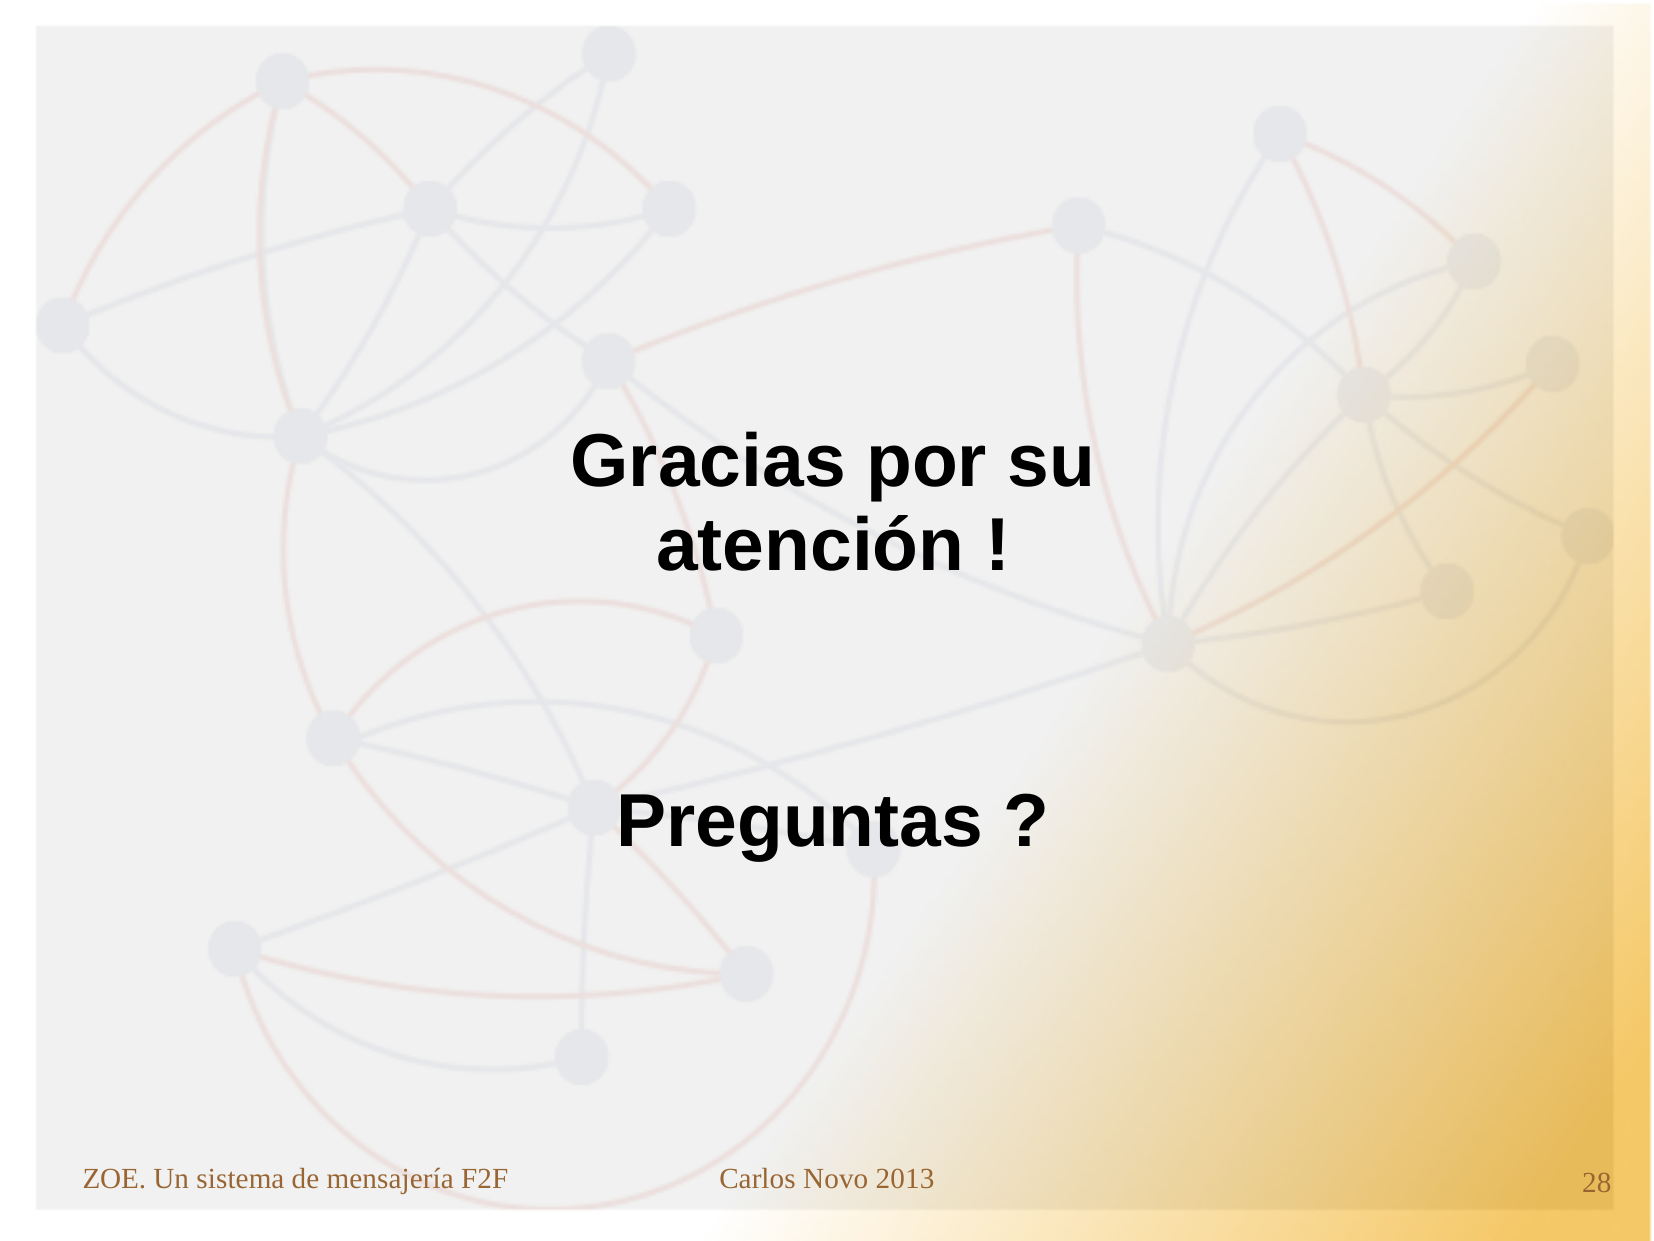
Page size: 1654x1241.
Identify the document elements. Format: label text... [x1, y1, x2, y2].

picture [0, 0, 1654, 1241]
text_box Gracias por su atención ! [551, 416, 1116, 589]
text_box Preguntas ? [581, 776, 1085, 866]
